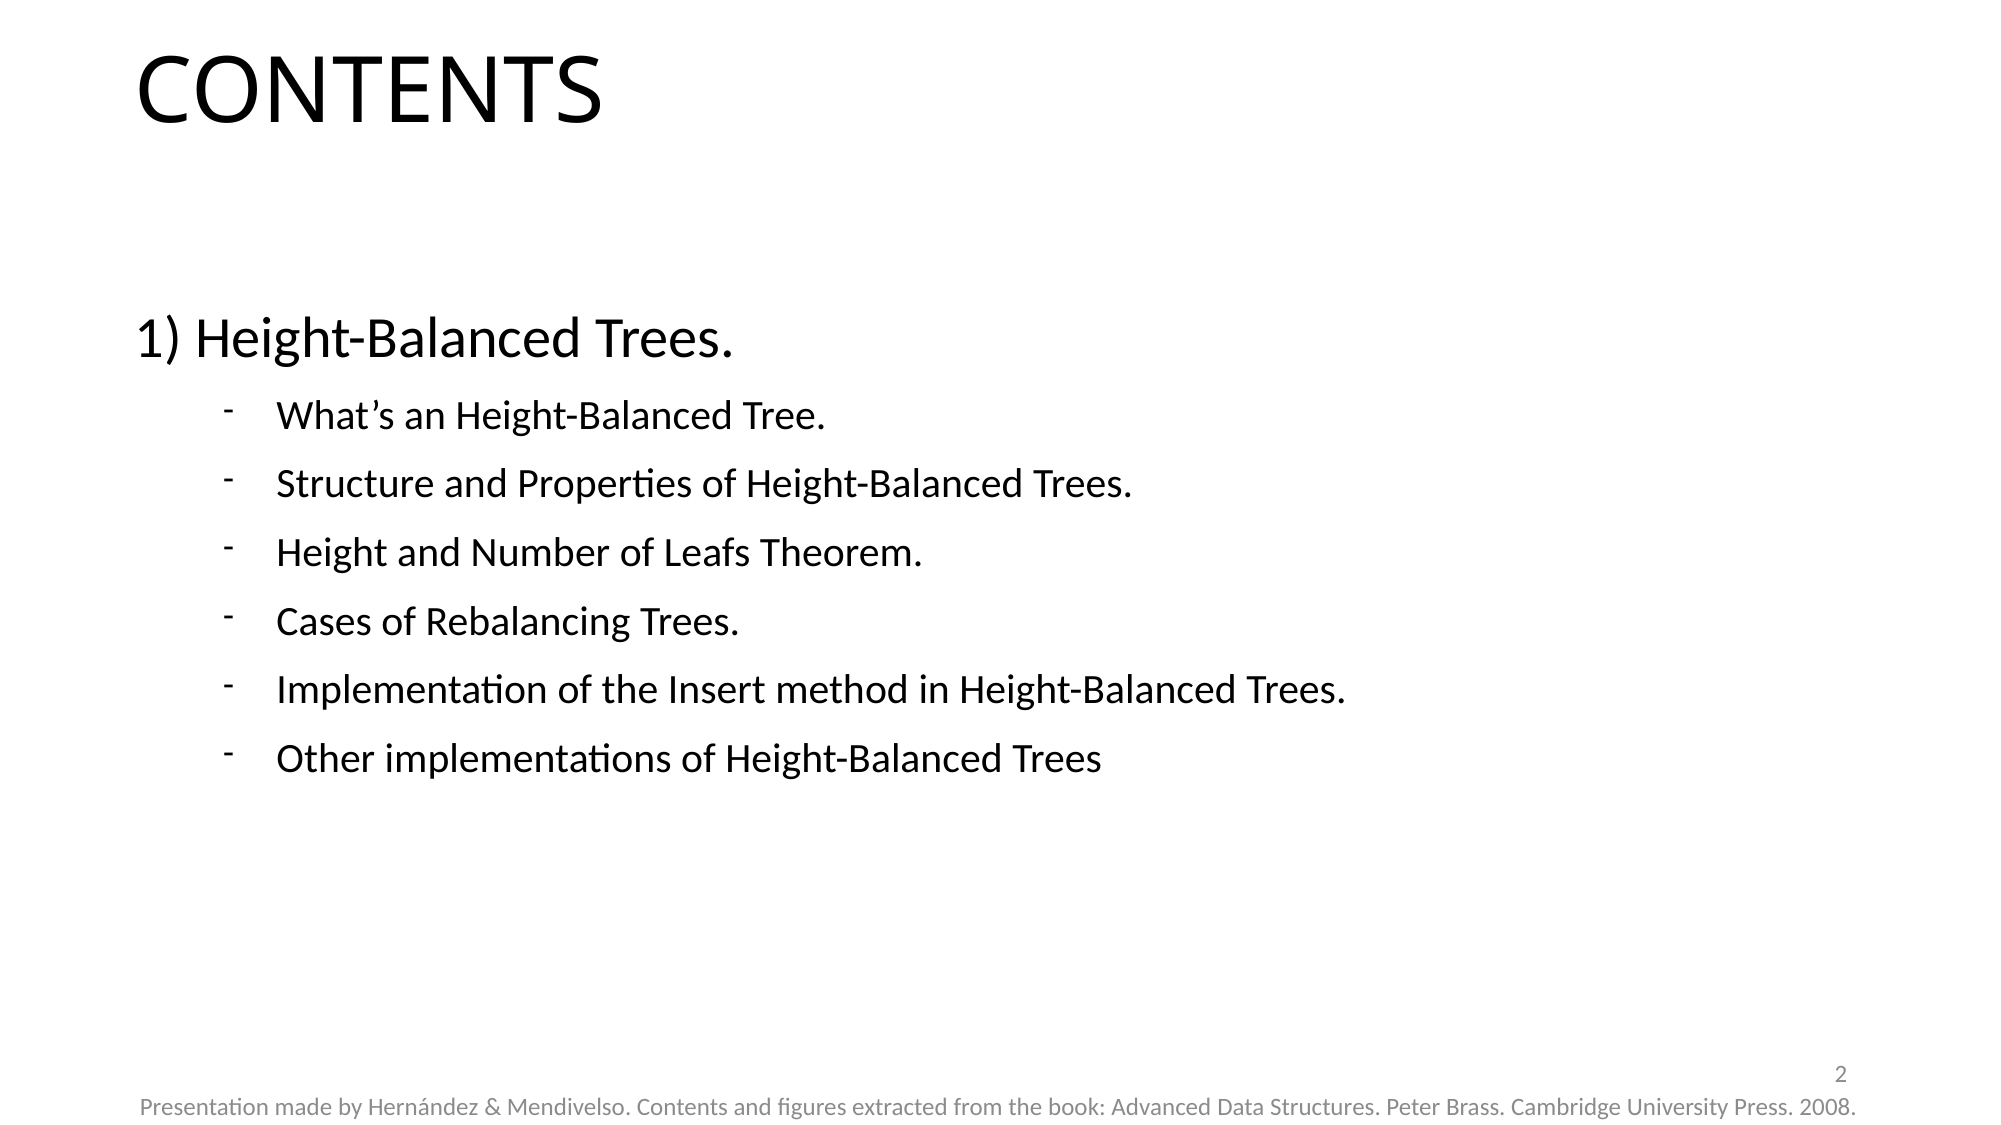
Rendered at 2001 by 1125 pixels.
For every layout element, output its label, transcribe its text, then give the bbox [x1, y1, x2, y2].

footer Presentation made by Hernández & Mendivelso. Contents and figures extracted from the book: Advanced Data Structures. Peter Brass. Cambridge University Press. 2008. [0, 1096, 2000, 1115]
title CONTENTS [119, 6, 1845, 150]
list Height-Balanced Trees. What’s an Height-Balanced Tree. Structure and Properties of Height-Balanced Trees. Height and Number of Leafs Theorem. Cases of Rebalancing Trees. Implementation of the Insert method in Height-Balanced Trees. Other implementations of Height-Balanced Trees [119, 299, 1845, 1014]
